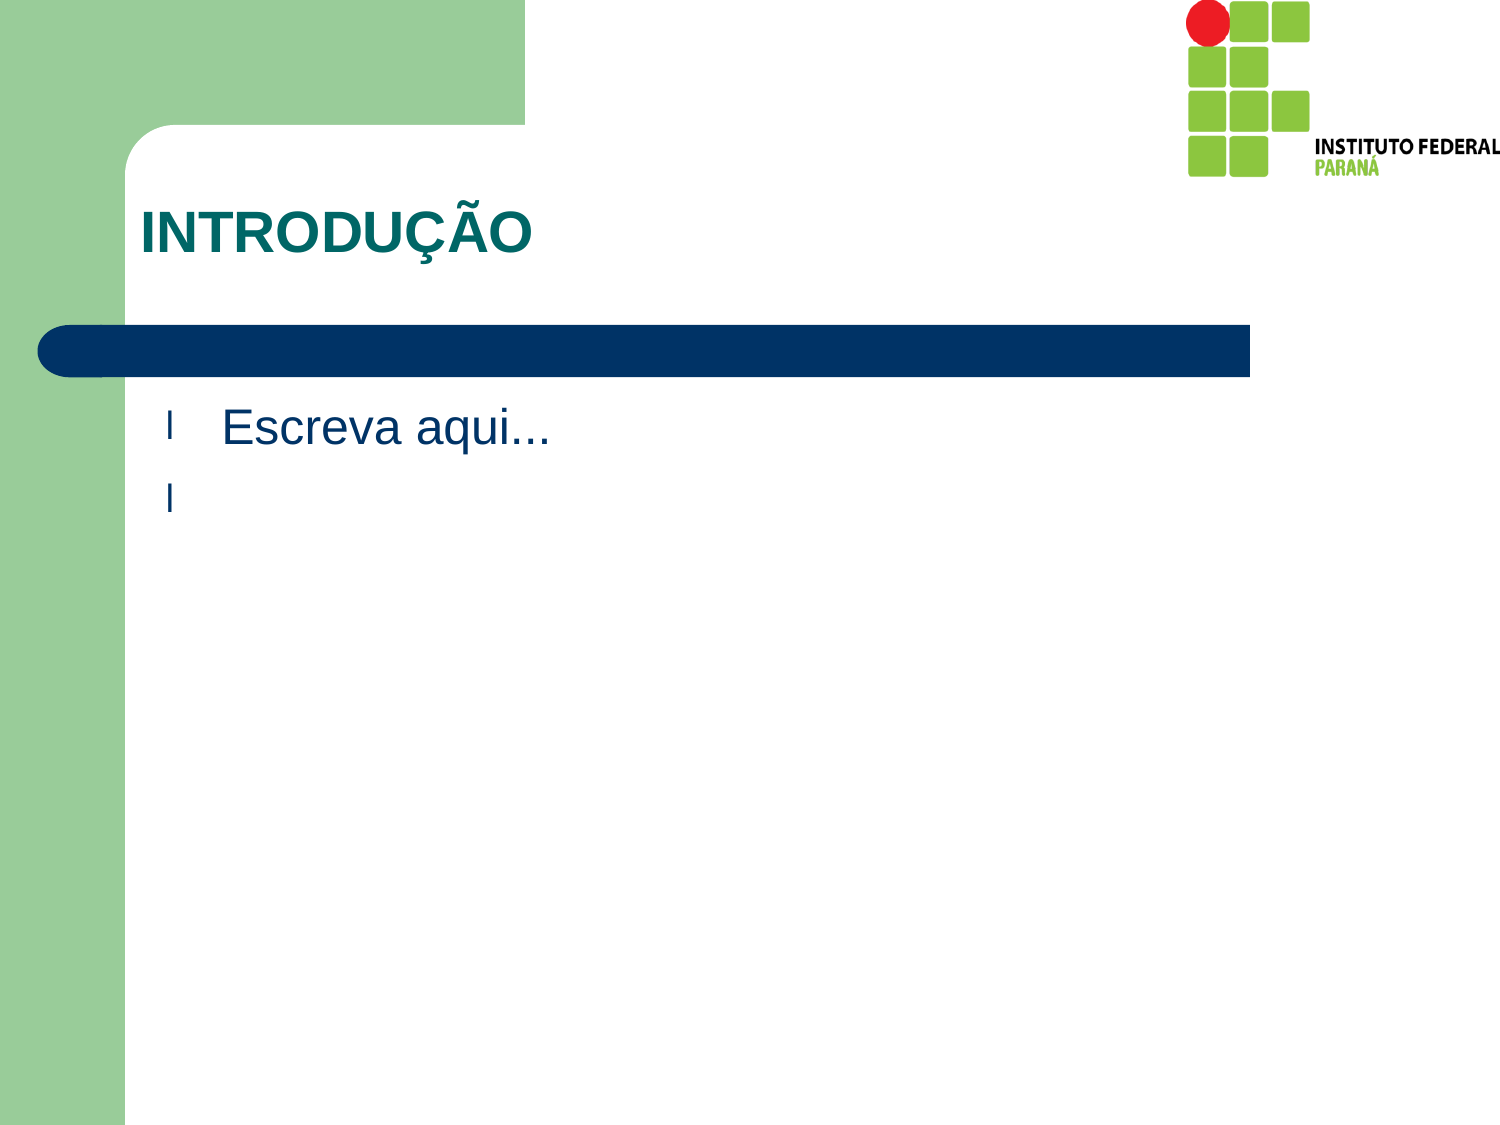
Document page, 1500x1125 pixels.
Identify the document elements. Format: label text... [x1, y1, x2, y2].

list Escreva aqui... [150, 387, 1463, 1001]
title INTRODUÇÃO [125, 125, 1500, 273]
